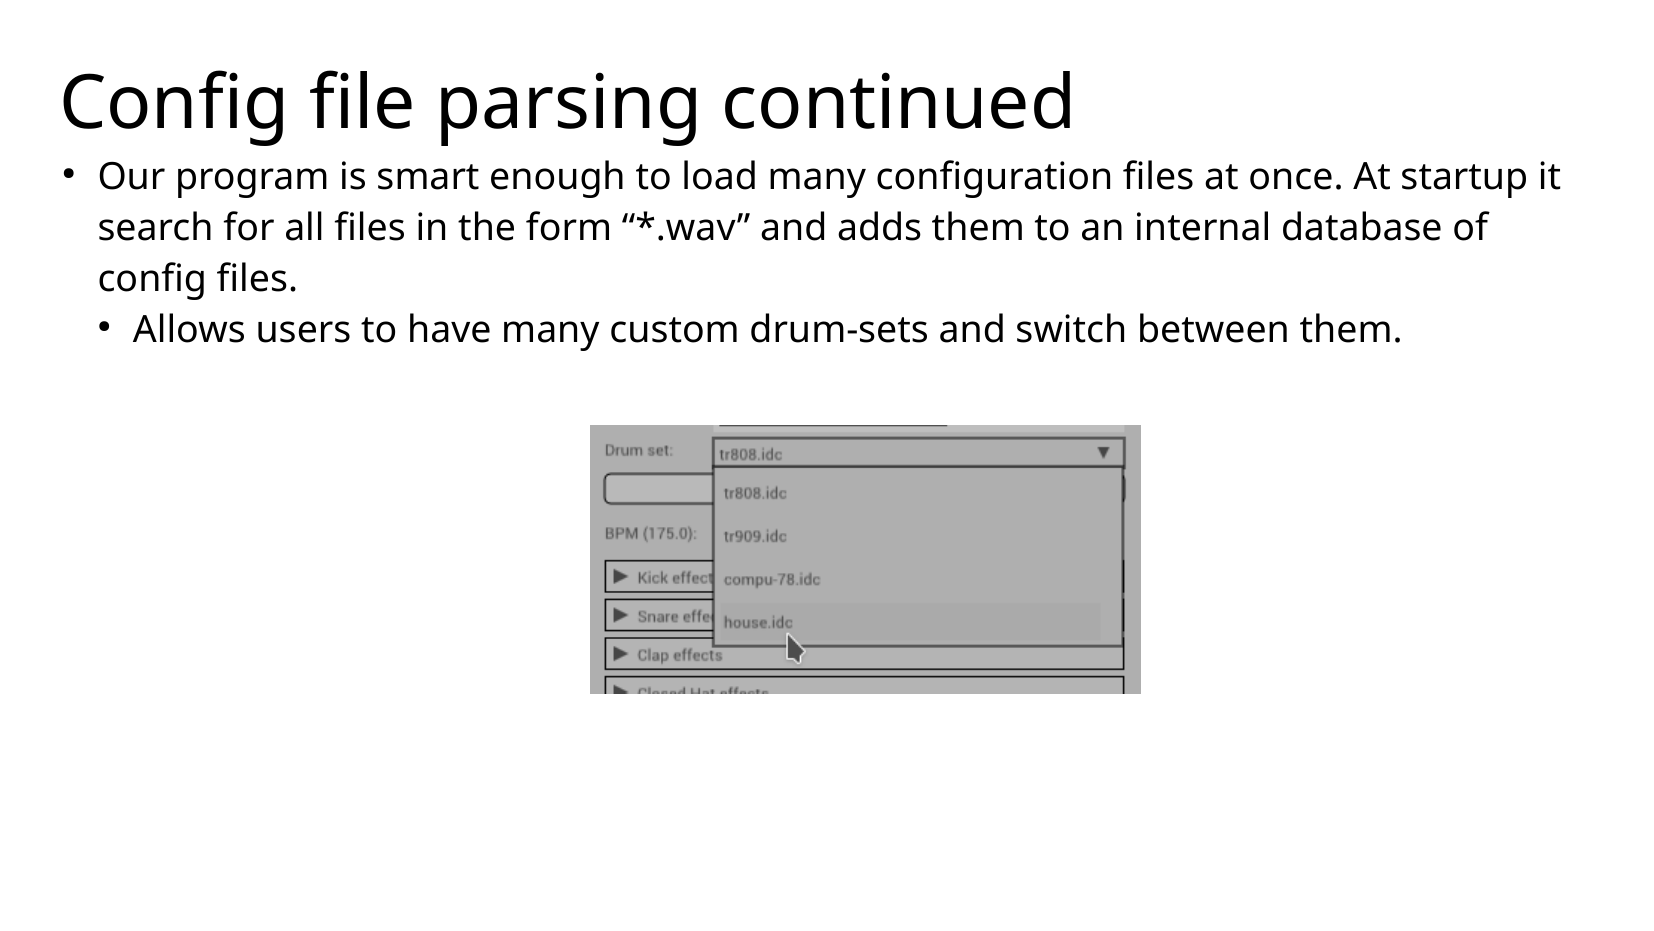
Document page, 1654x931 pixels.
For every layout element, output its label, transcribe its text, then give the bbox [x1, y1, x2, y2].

picture [590, 425, 1141, 694]
title Config file parsing continued [59, 21, 1548, 142]
text_box Our program is smart enough to load many configuration files at once. At startup it search for all files in the form “*.wav” and adds them to an internal database of config files. Allows users to have many custom drum-sets and switch between them. [47, 142, 1607, 377]
